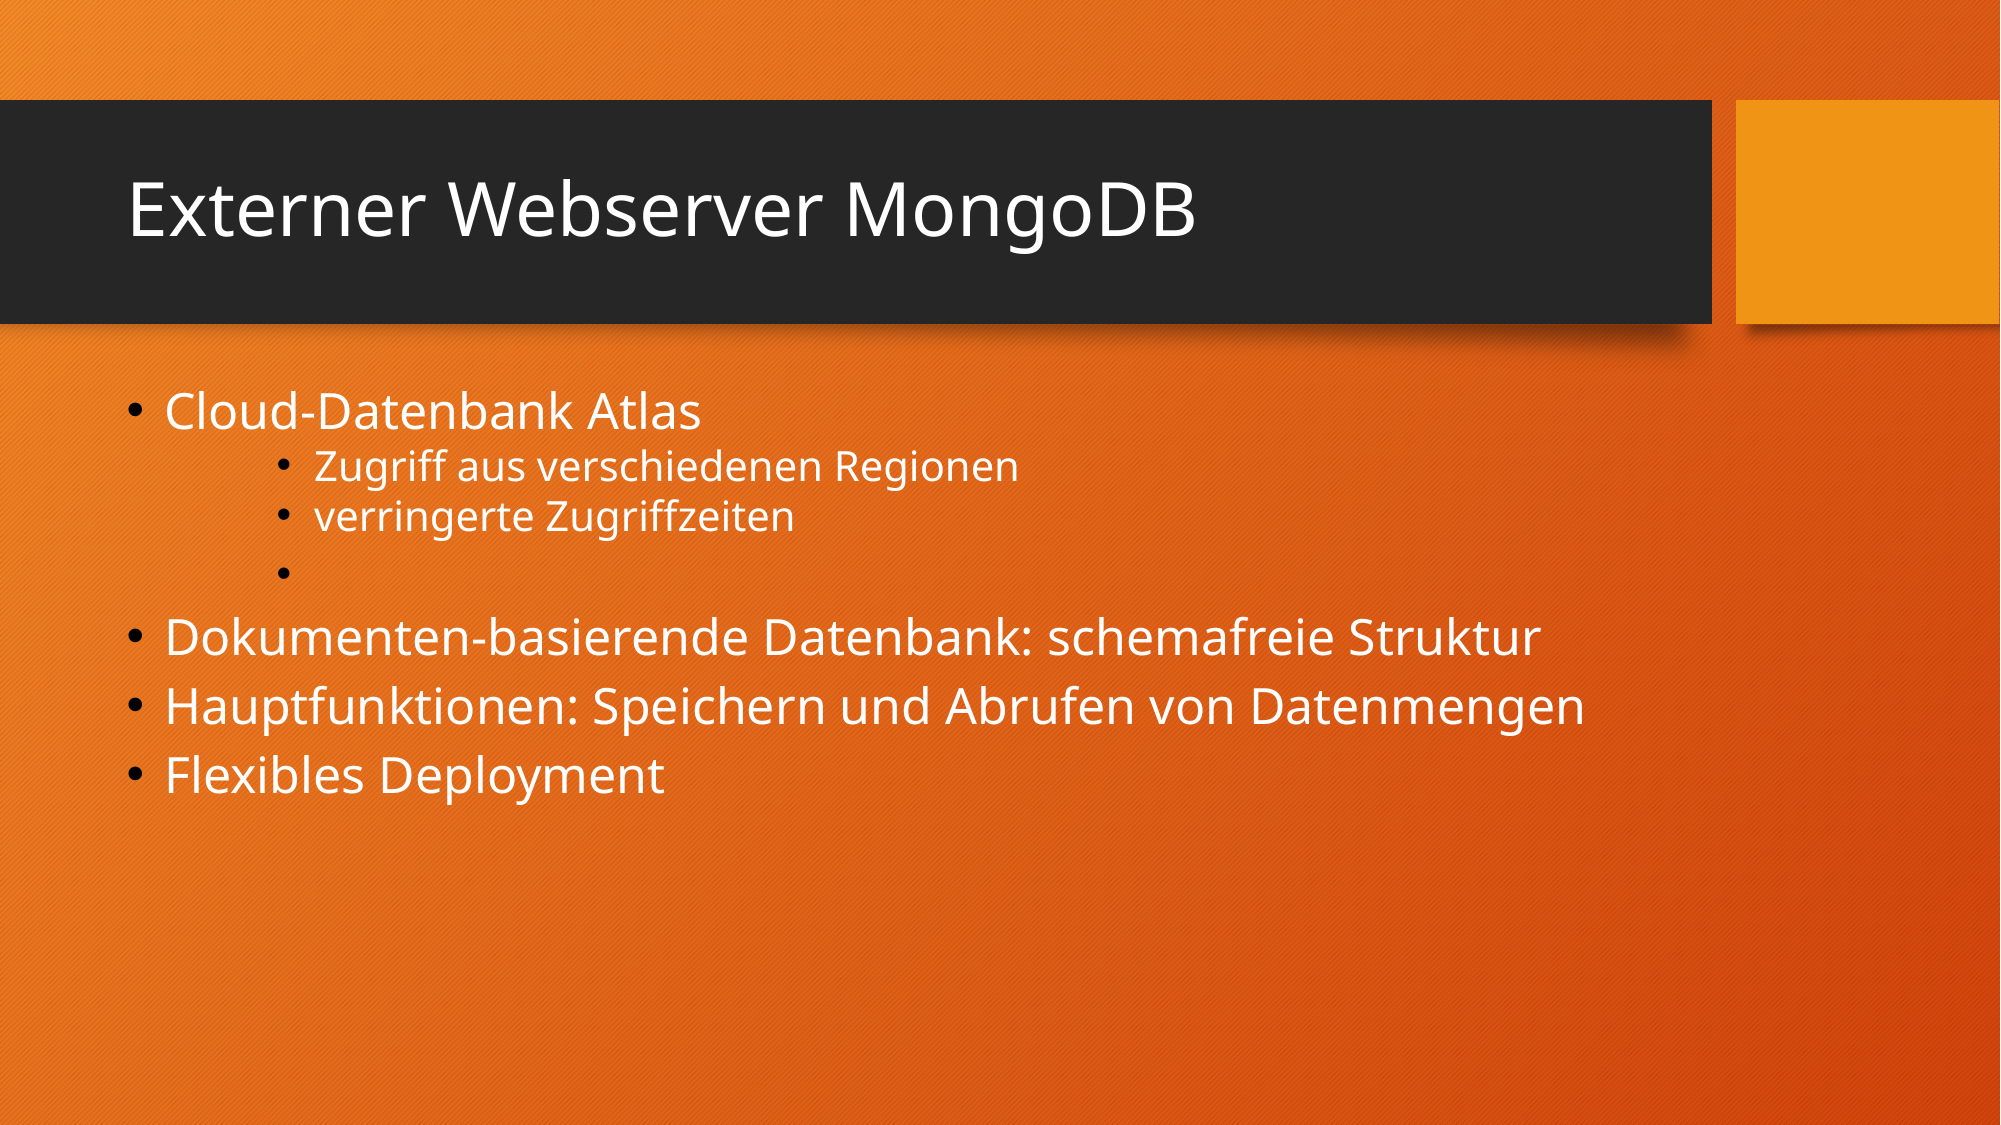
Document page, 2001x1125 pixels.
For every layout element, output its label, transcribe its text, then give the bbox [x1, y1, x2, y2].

list Cloud-Datenbank Atlas Zugriff aus verschiedenen Regionen verringerte Zugriffzeiten Dokumenten-basierende Datenbank: schemafreie Struktur Hauptfunktionen: Speichern und Abrufen von Datenmengen Flexibles Deployment [111, 383, 1689, 974]
title Externer Webserver MongoDB [111, 123, 1689, 301]
